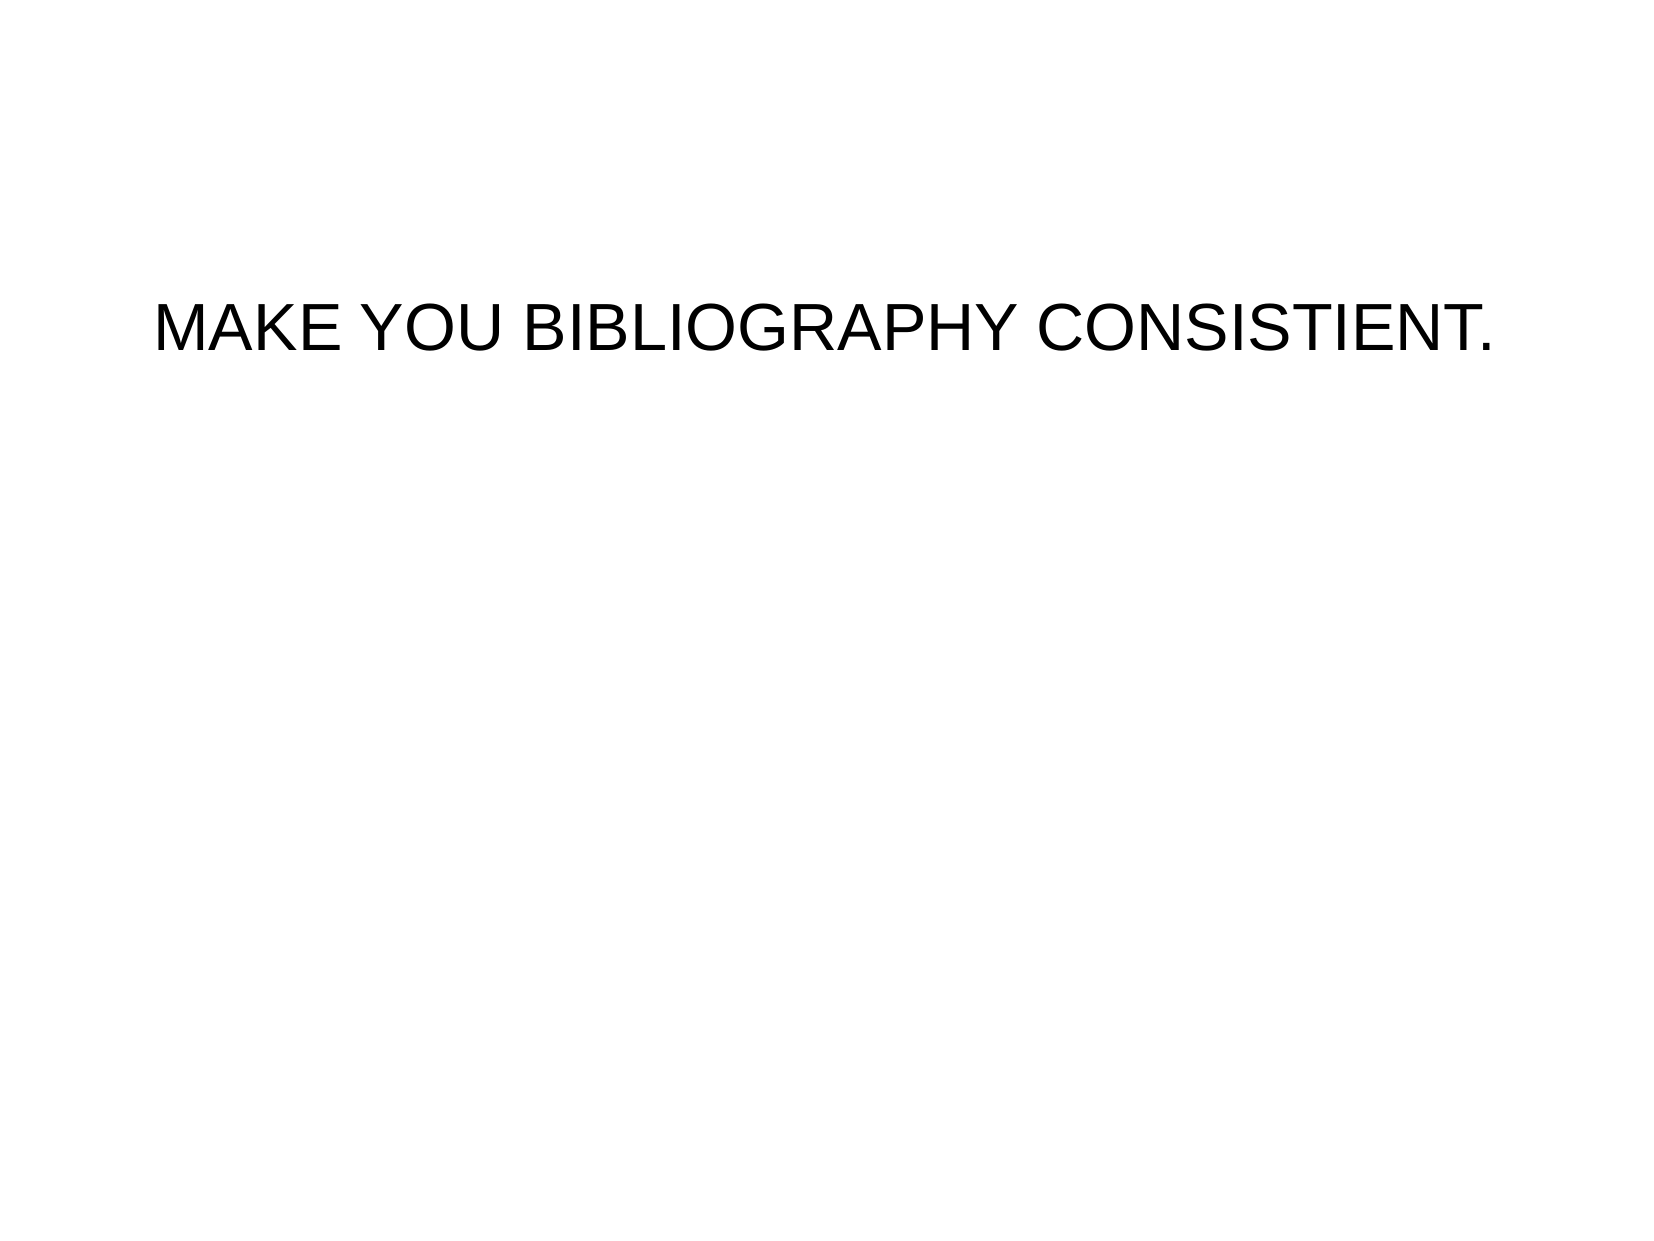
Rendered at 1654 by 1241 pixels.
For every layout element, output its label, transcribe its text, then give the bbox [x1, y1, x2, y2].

list MAKE YOU BIBLIOGRAPHY CONSISTIENT. [82, 290, 1571, 1010]
